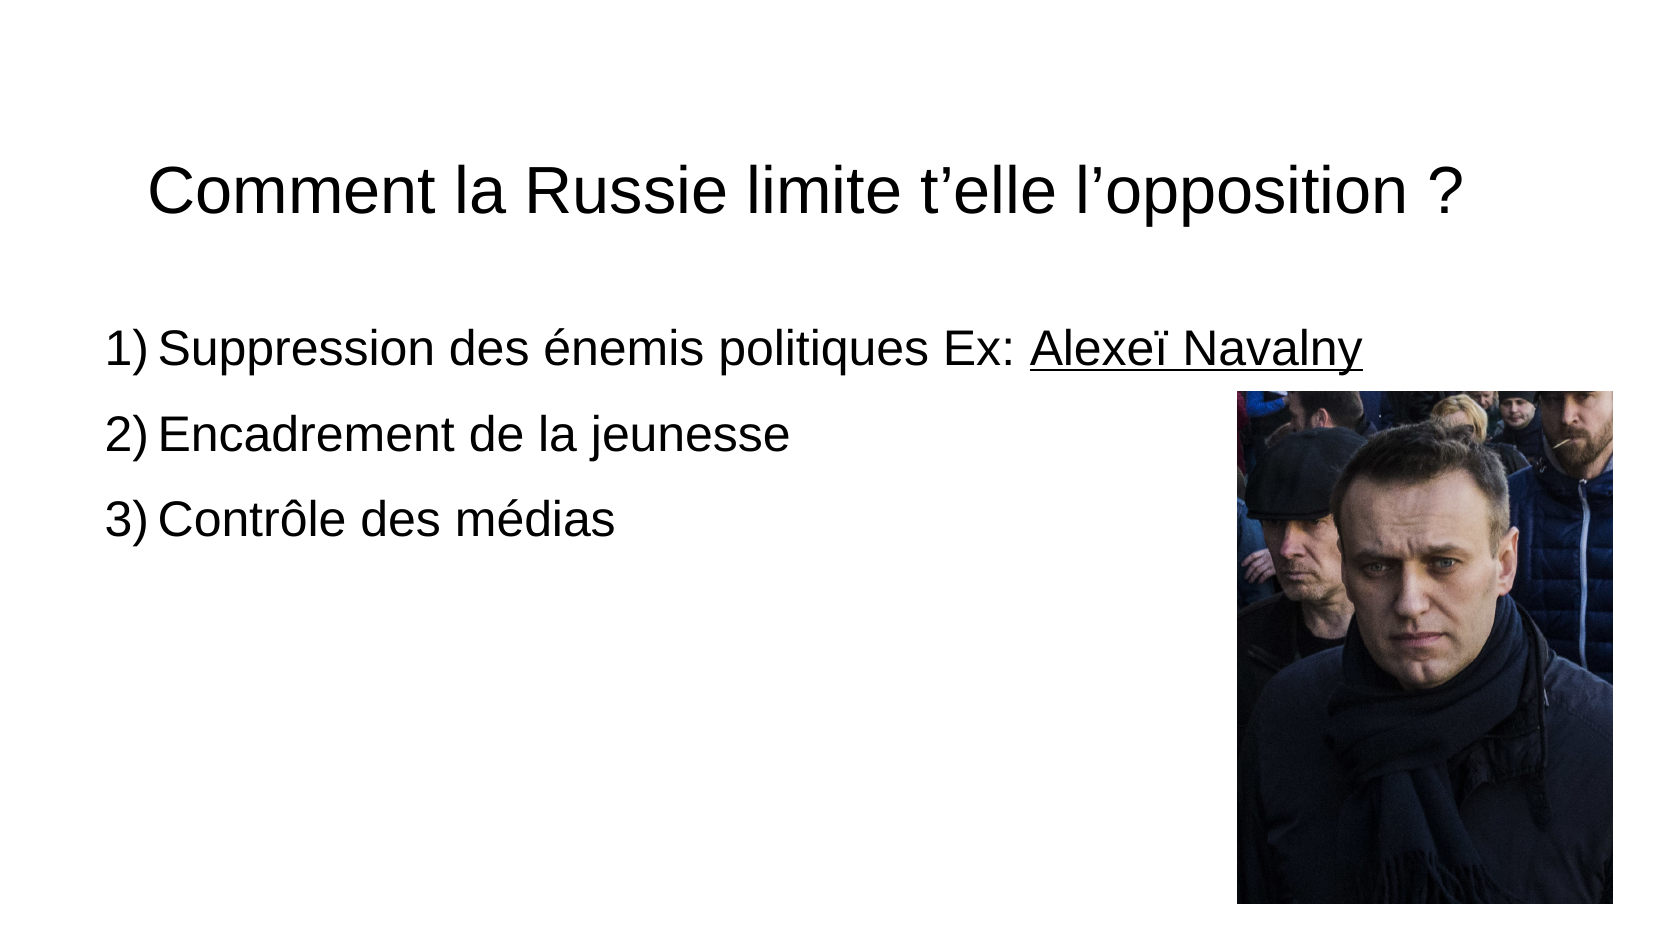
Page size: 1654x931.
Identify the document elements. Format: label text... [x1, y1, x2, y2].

picture [1237, 391, 1613, 904]
title Comment la Russie limite t’elle l’opposition ? [0, 112, 1613, 268]
list Suppression des énemis politiques Ex: Alexeï Navalny Encadrement de la jeunesse Contrôle des médias [86, 150, 1576, 690]
